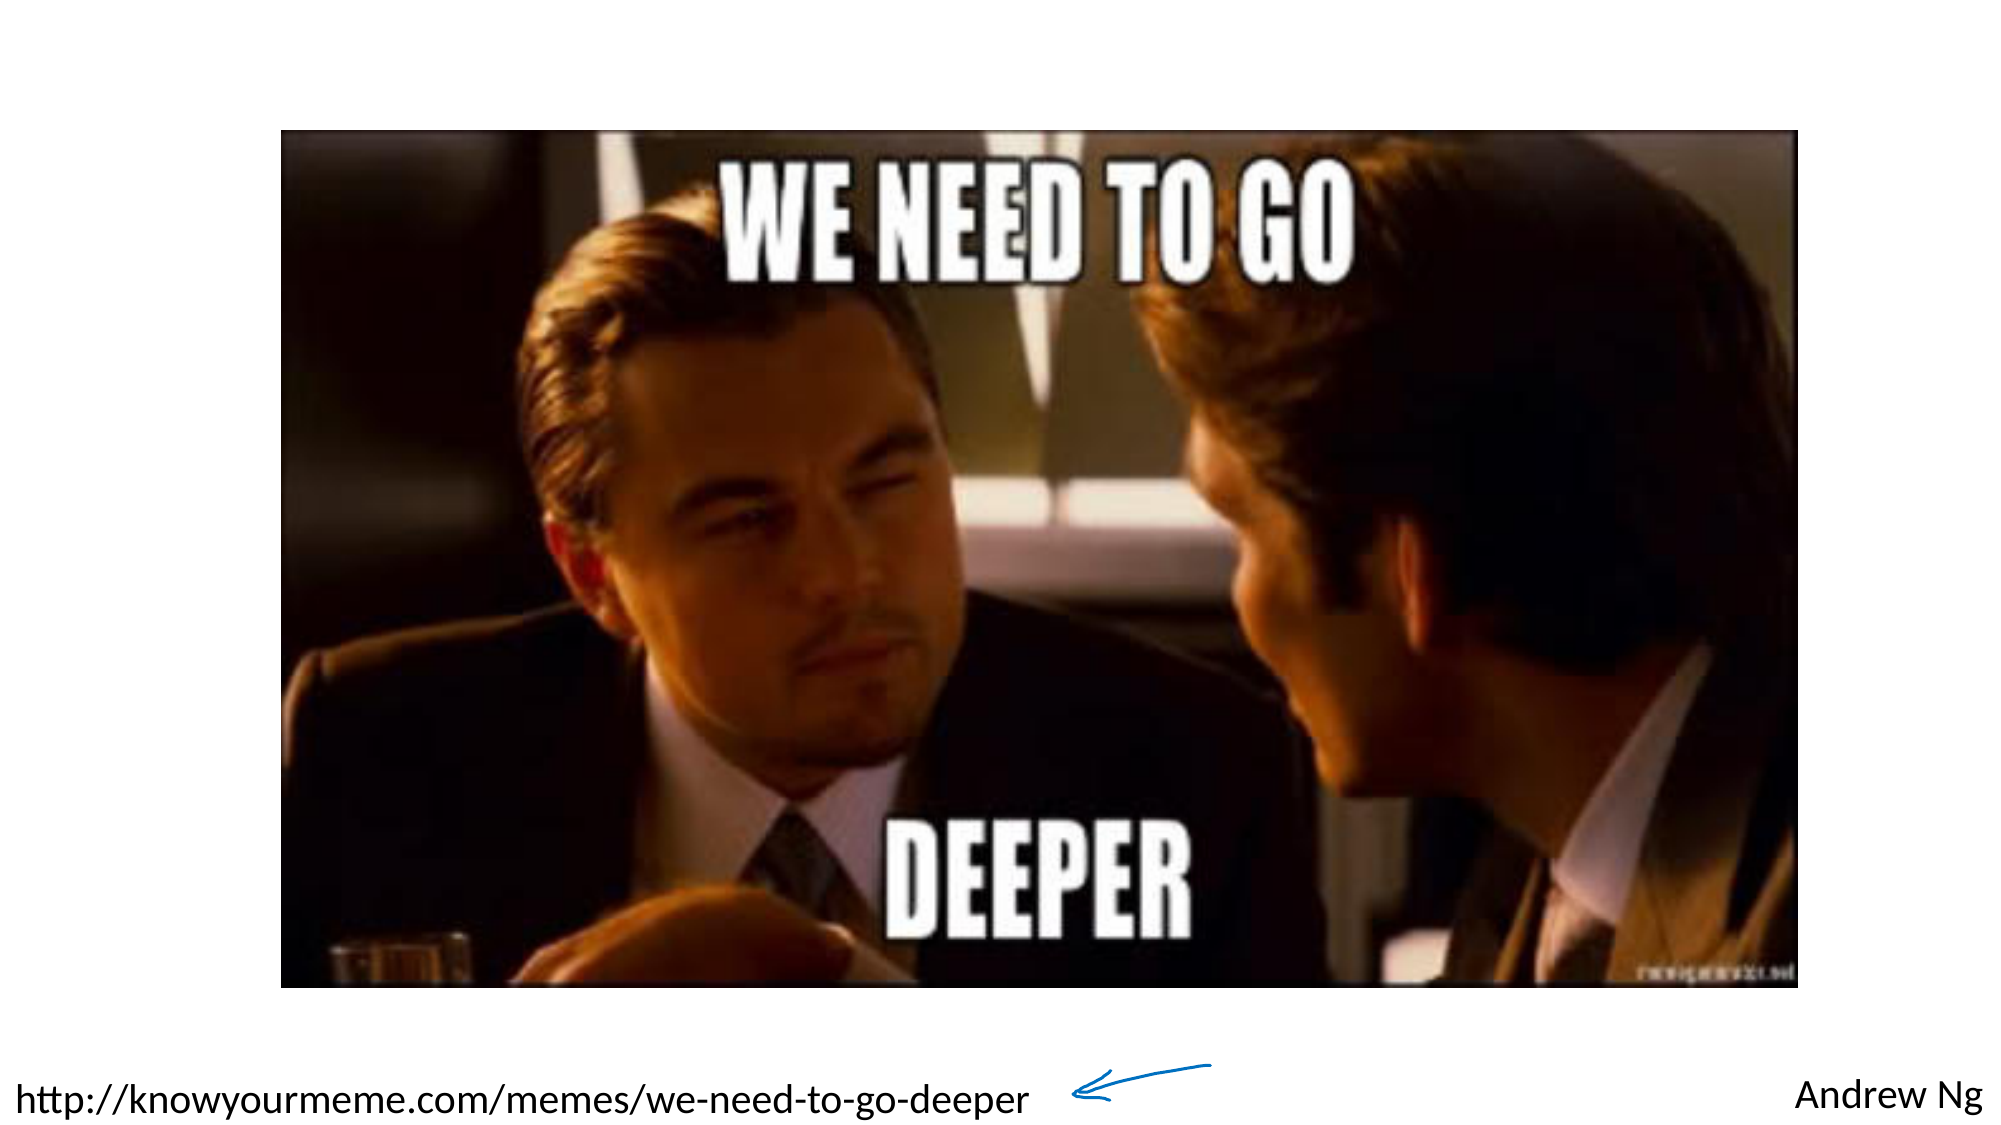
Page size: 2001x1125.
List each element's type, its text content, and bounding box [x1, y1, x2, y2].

picture [281, 130, 1798, 988]
picture [1069, 1062, 1214, 1104]
text_box http://knowyourmeme.com/memes/we-need-to-go-deeper [0, 1064, 1057, 1125]
